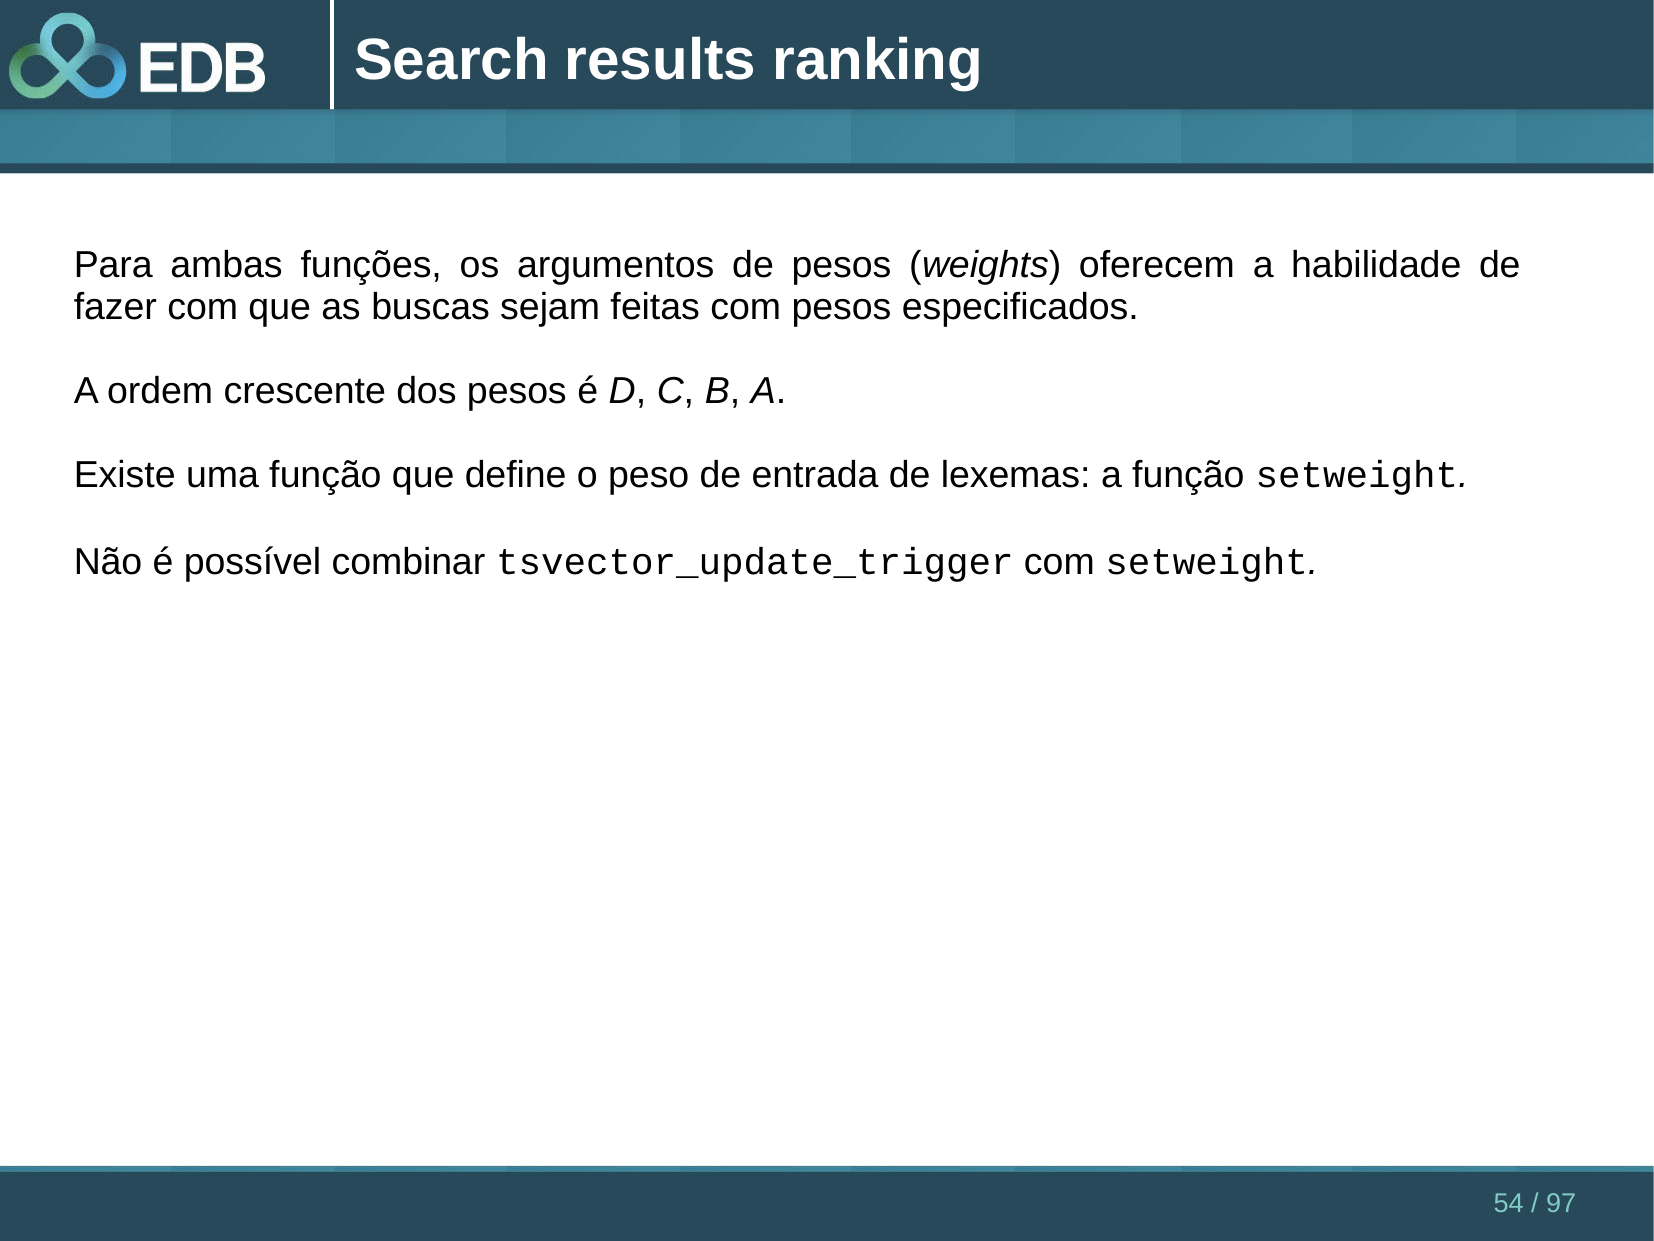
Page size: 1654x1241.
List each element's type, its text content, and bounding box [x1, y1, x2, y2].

picture [0, 0, 1654, 1241]
title Search results ranking [354, 0, 1625, 125]
text_box Para ambas funções, os argumentos de pesos (weights) oferecem a habilidade de fazer com que as buscas sejam feitas com pesos especificados. A ordem crescente dos pesos é D, C, B, A. Existe uma função que define o peso de entrada de lexemas: a função setweight. Não é possível combinar tsvector_update_trigger com setweight. [59, 236, 1536, 594]
